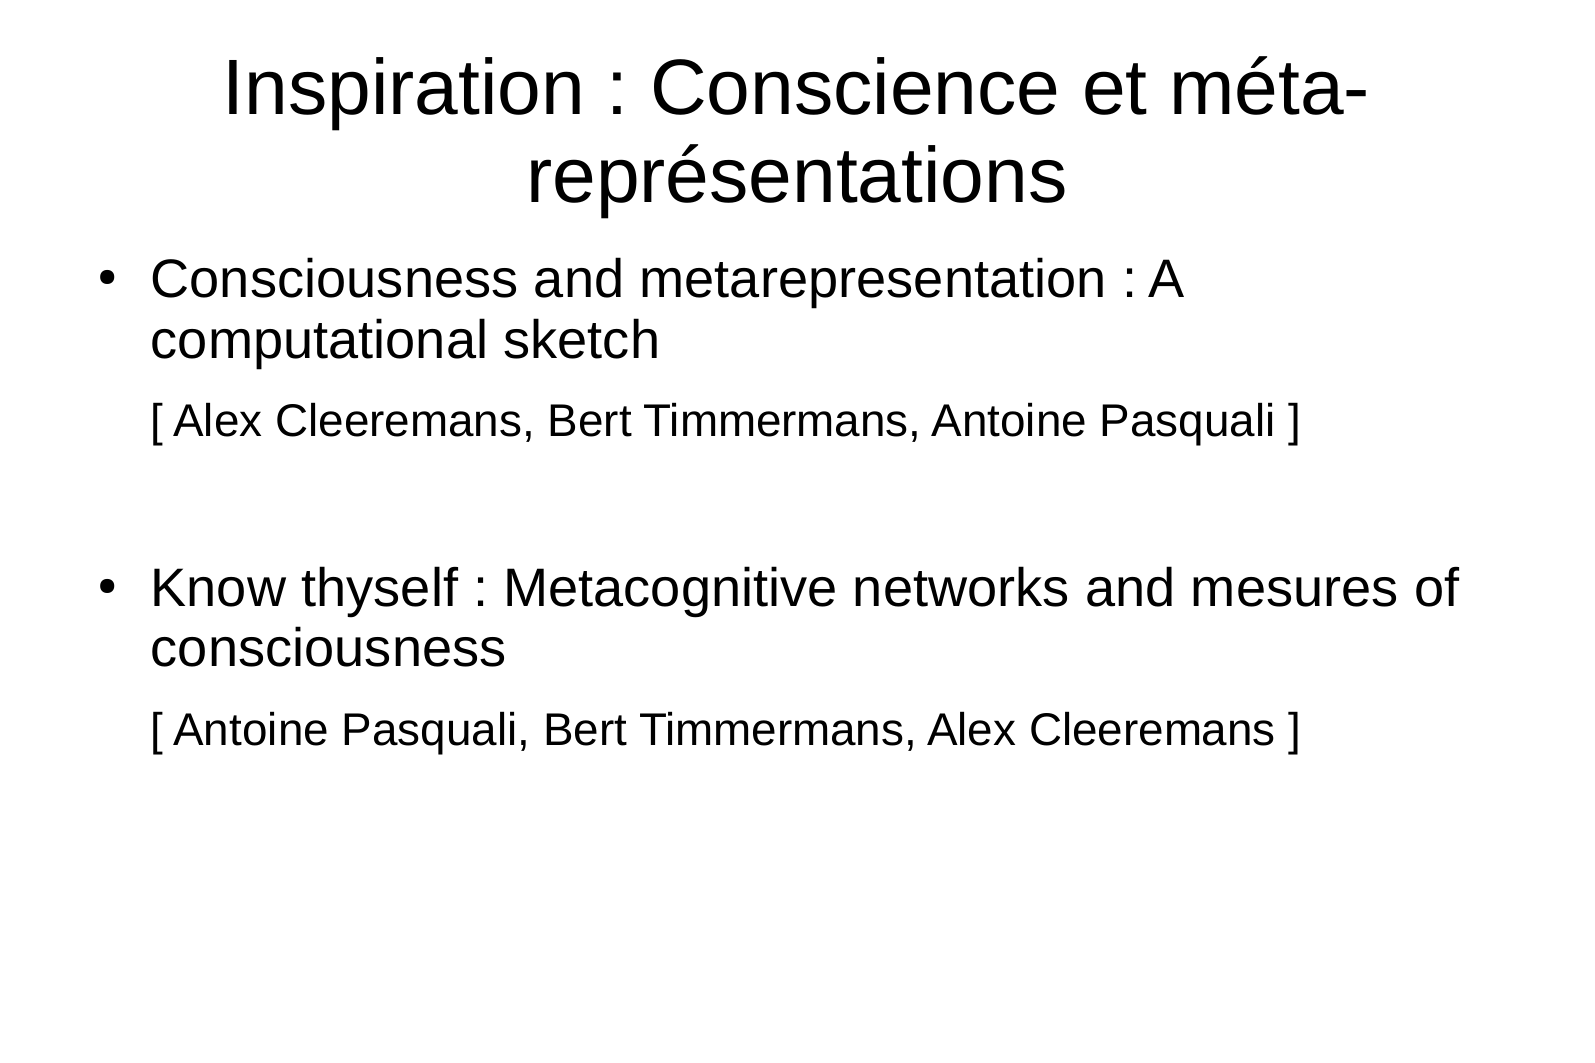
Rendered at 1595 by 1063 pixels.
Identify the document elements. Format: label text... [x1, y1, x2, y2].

list Consciousness and metarepresentation : A computational sketch [ Alex Cleeremans, Bert Timmermans, Antoine Pasquali ] Know thyself : Metacognitive networks and mesures of consciousness [ Antoine Pasquali, Bert Timmermans, Alex Cleeremans ] [79, 248, 1483, 866]
title Inspiration : Conscience et méta-représentations [79, 42, 1515, 220]
